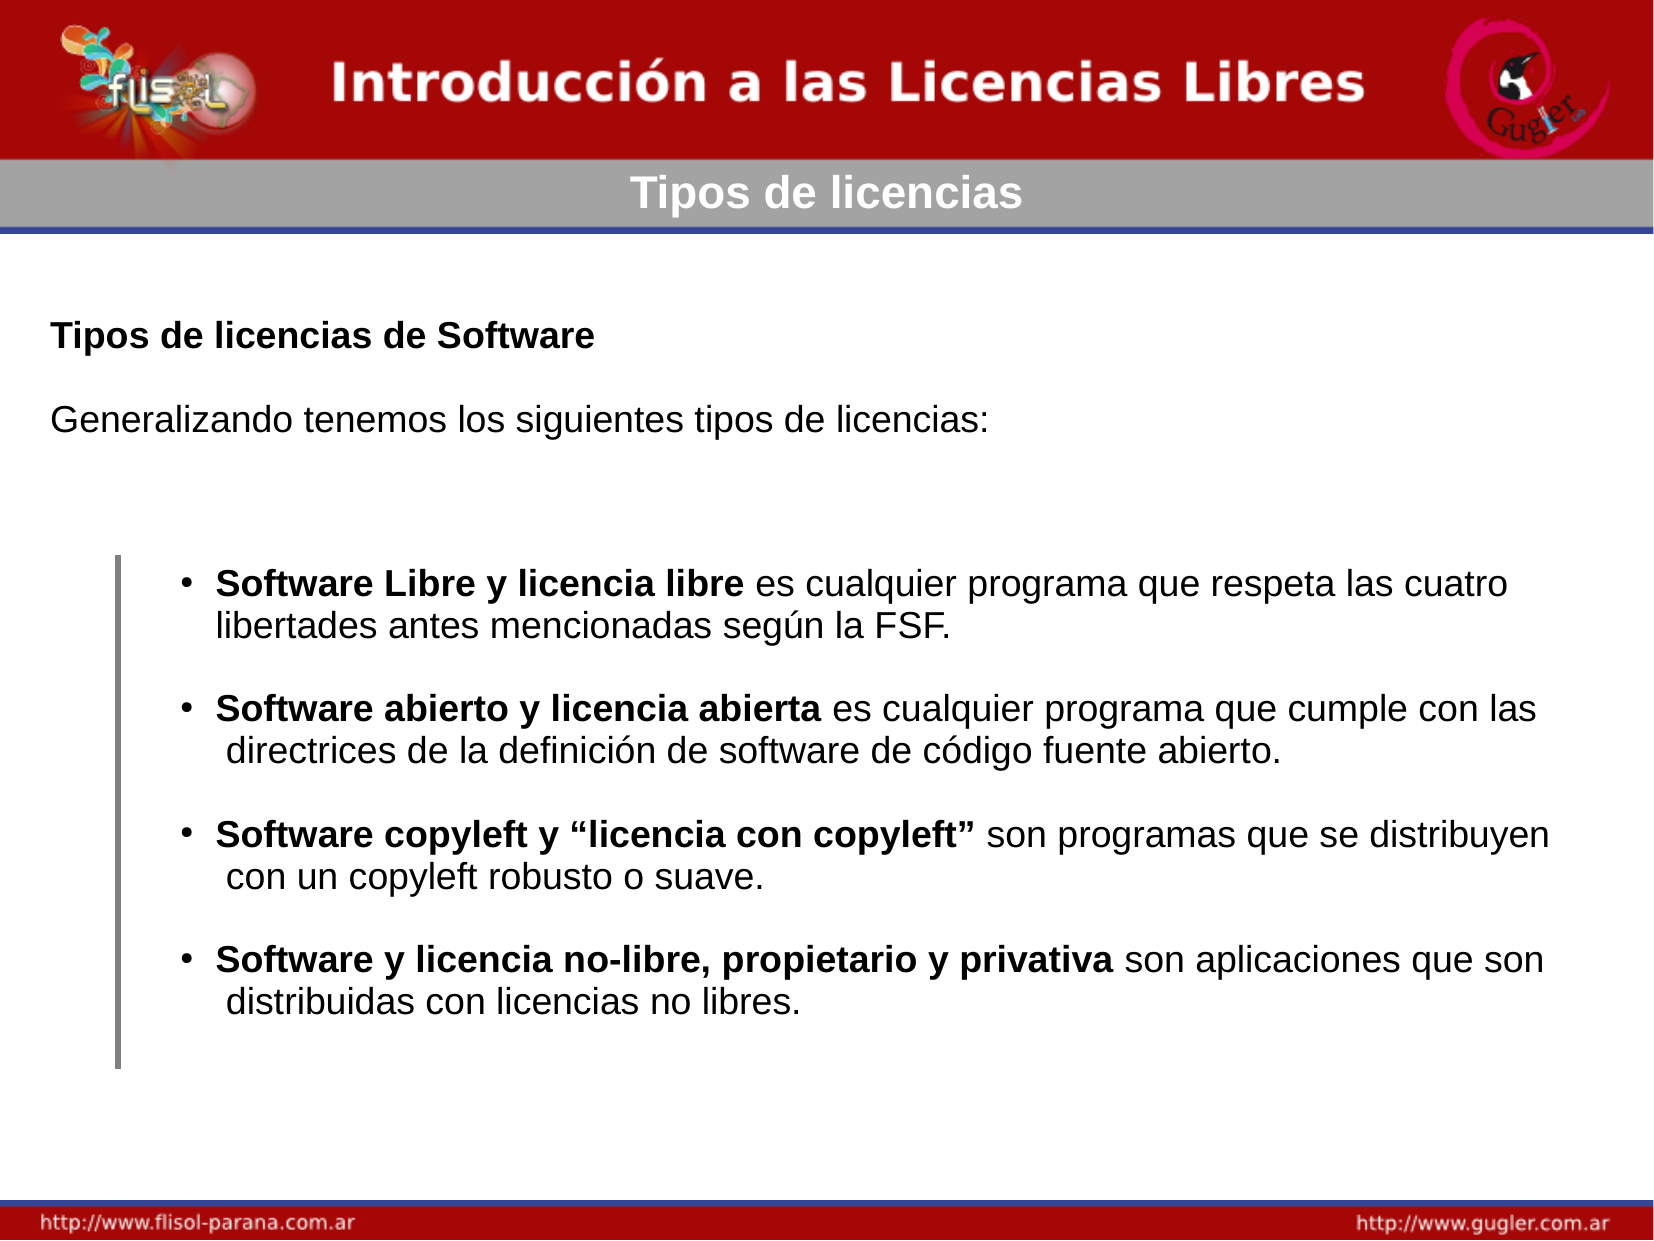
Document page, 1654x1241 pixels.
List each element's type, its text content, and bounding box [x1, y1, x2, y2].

text_box Tipos de licencias de Software Generalizando tenemos los siguientes tipos de licencias: [35, 307, 1630, 448]
text_box Tipos de licencias [0, 159, 1654, 226]
picture [0, 1200, 1654, 1241]
picture [0, 0, 1654, 159]
text_box Software Libre y licencia libre es cualquier programa que respeta las cuatro libertades antes mencionadas según la FSF. Software abierto y licencia abierta es cualquier programa que cumple con las directrices de la definición de software de código fuente abierto. Software copyleft y “licencia con copyleft” son programas que se distribuyen con un copyleft robusto o suave. Software y licencia no-libre, propietario y privativa son aplicaciones que son distribuidas con licencias no libres. [165, 555, 1566, 1030]
picture [0, 226, 1654, 234]
